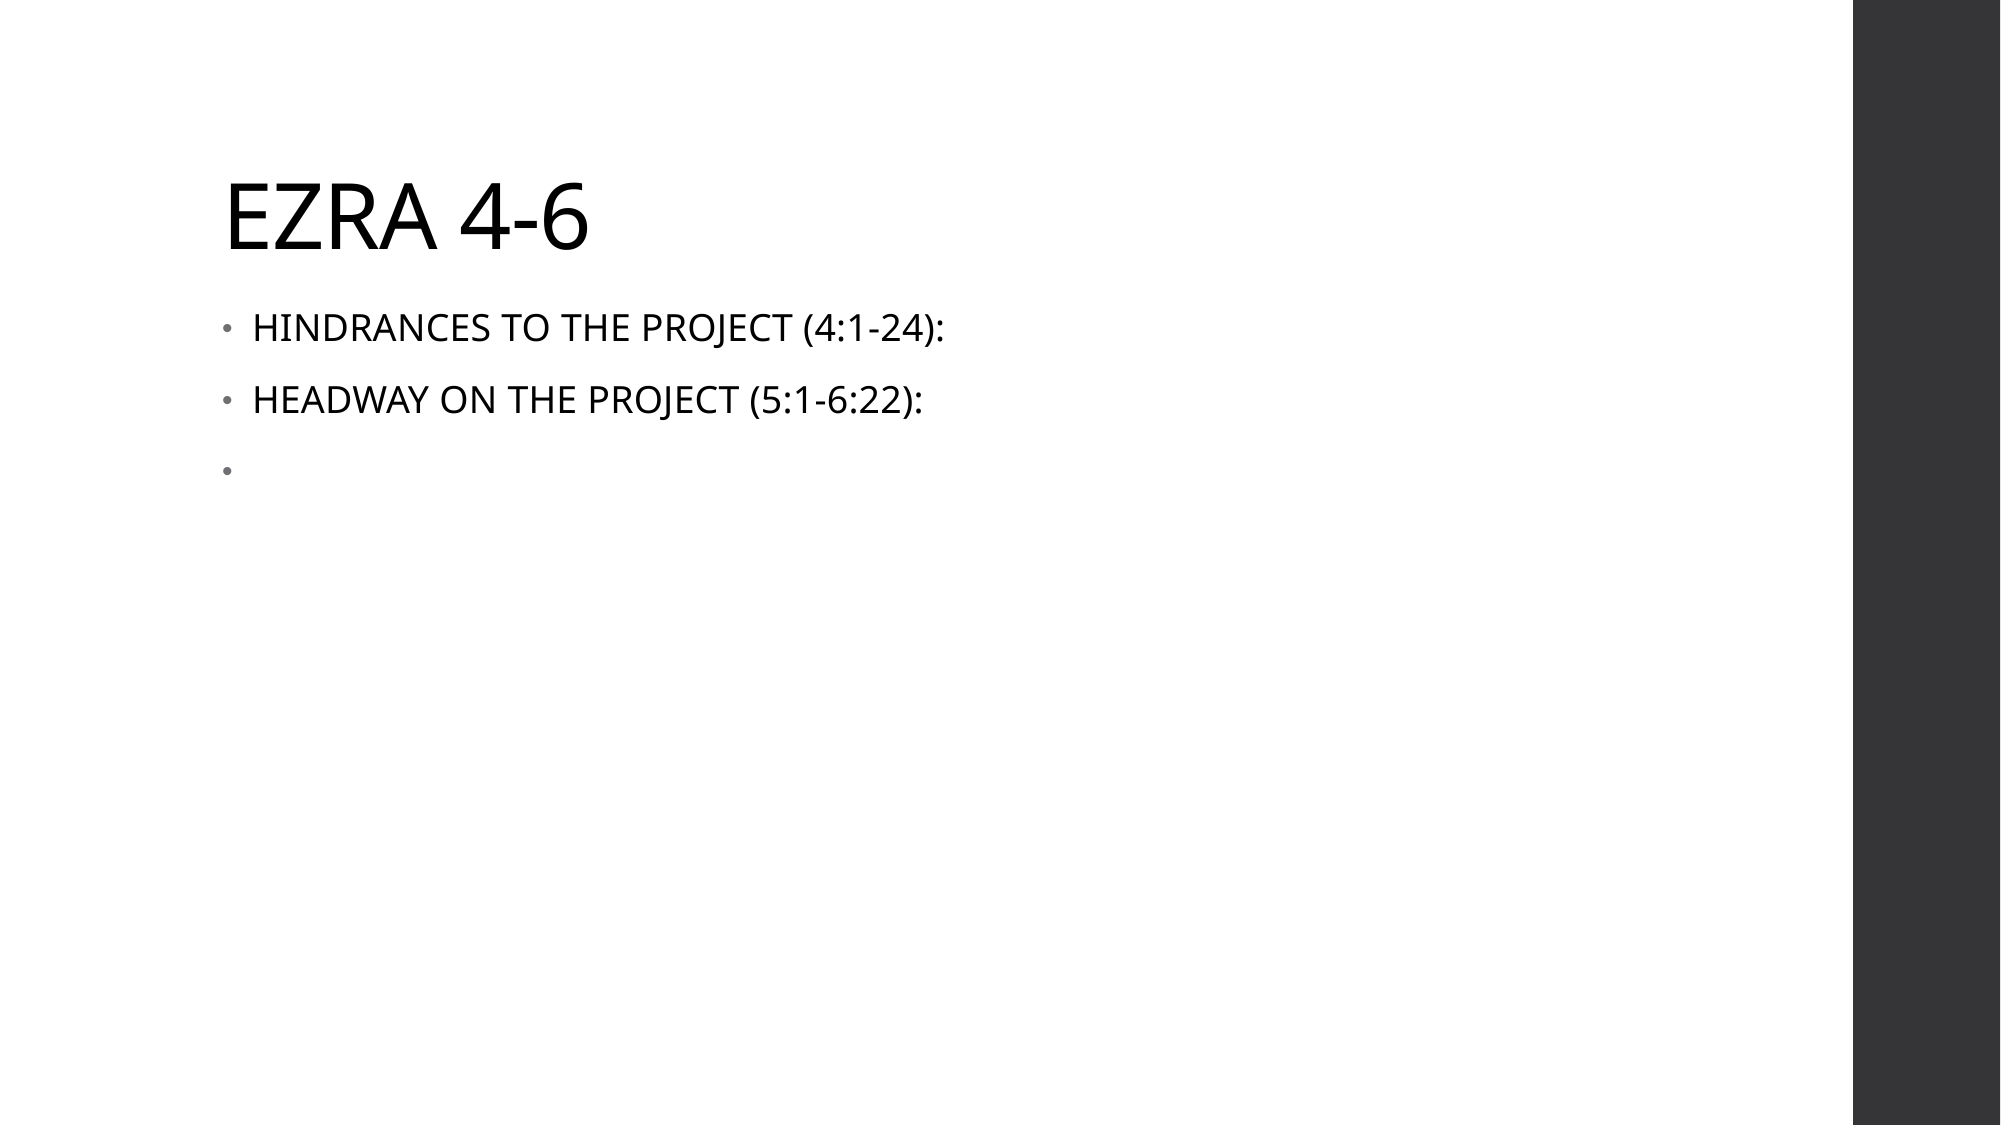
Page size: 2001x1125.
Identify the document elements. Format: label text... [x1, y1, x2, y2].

list HINDRANCES TO THE PROJECT (4:1-24): HEADWAY ON THE PROJECT (5:1-6:22): [206, 299, 1617, 1014]
title EZRA 4-6 [206, 60, 1797, 278]
